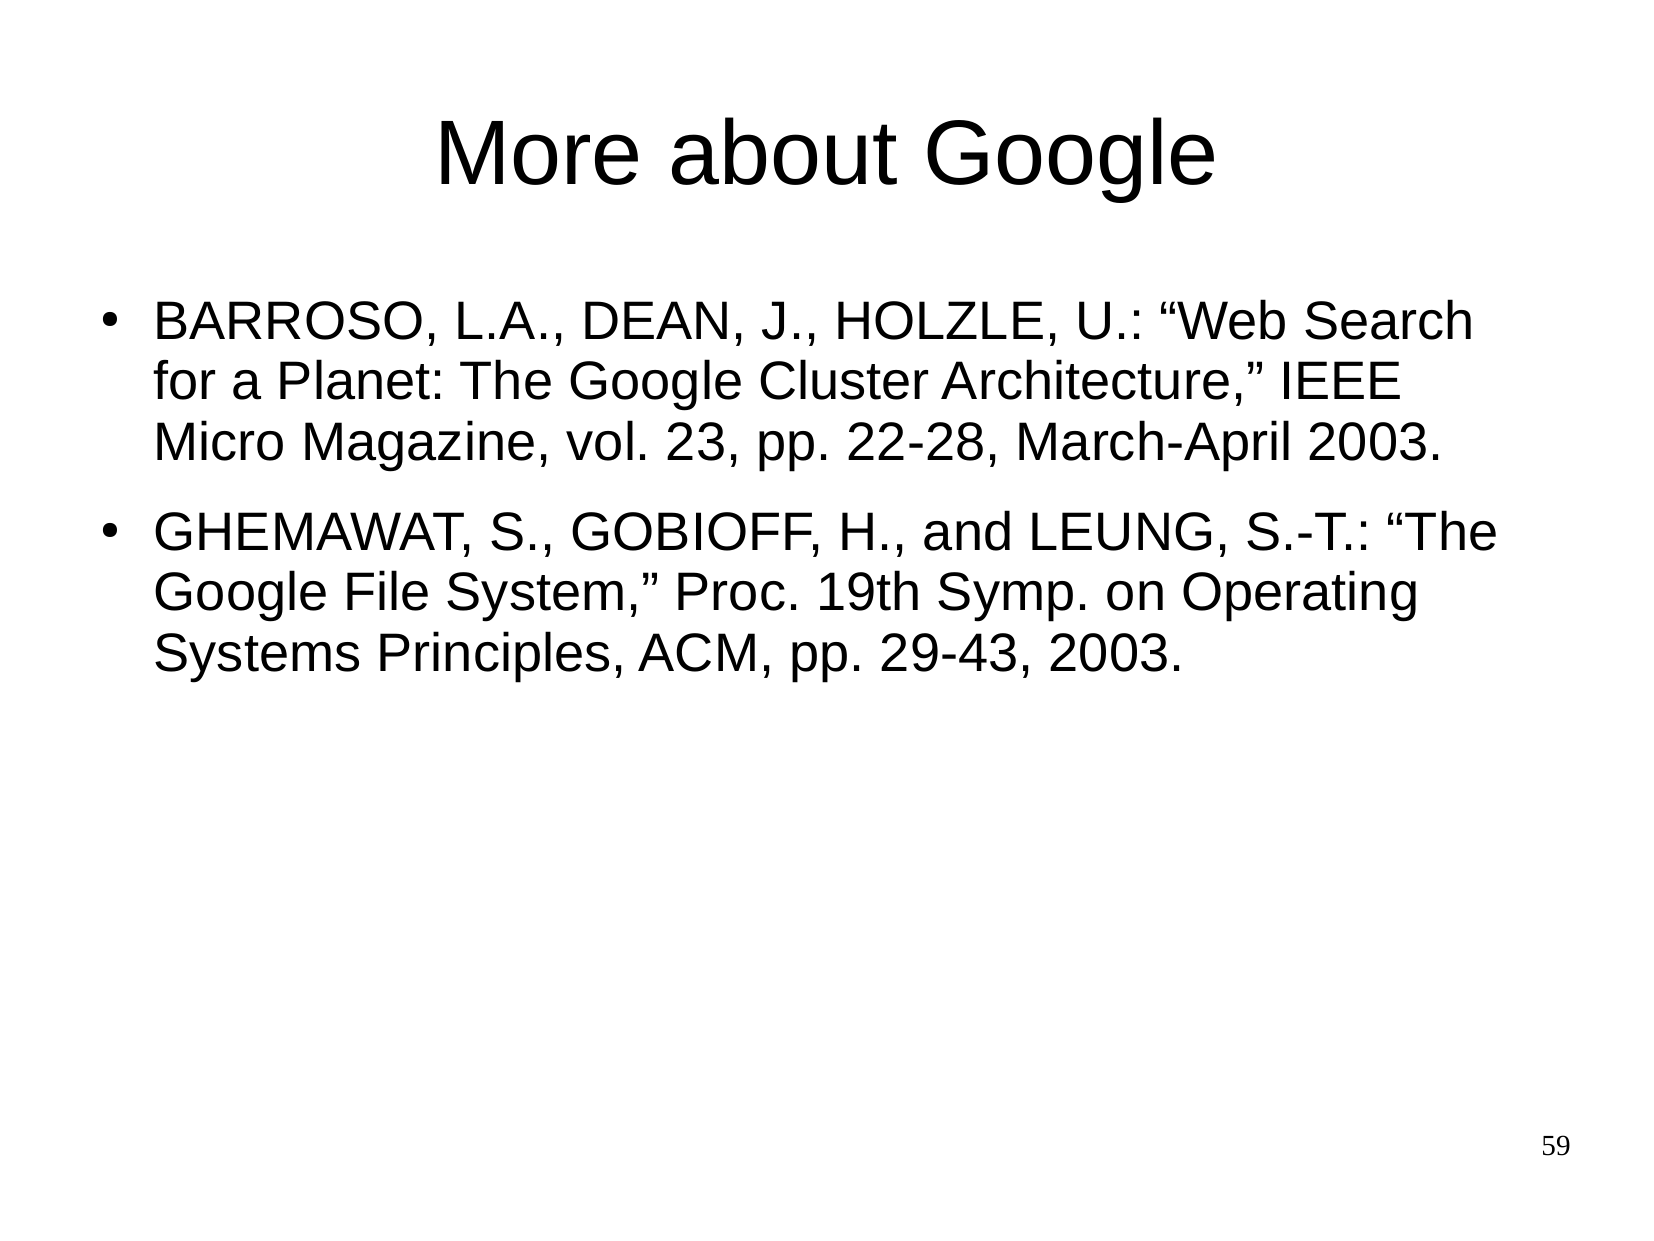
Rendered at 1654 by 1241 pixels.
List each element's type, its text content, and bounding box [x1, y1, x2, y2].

title More about Google [82, 49, 1571, 257]
list BARROSO, L.A., DEAN, J., HOLZLE, U.: “Web Search for a Planet: The Google Cluster Architecture,” IEEE Micro Magazine, vol. 23, pp. 22-28, March-April 2003. GHEMAWAT, S., GOBIOFF, H., and LEUNG, S.-T.: “The Google File System,” Proc. 19th Symp. on Operating Systems Principles, ACM, pp. 29-43, 2003. [82, 290, 1538, 1010]
